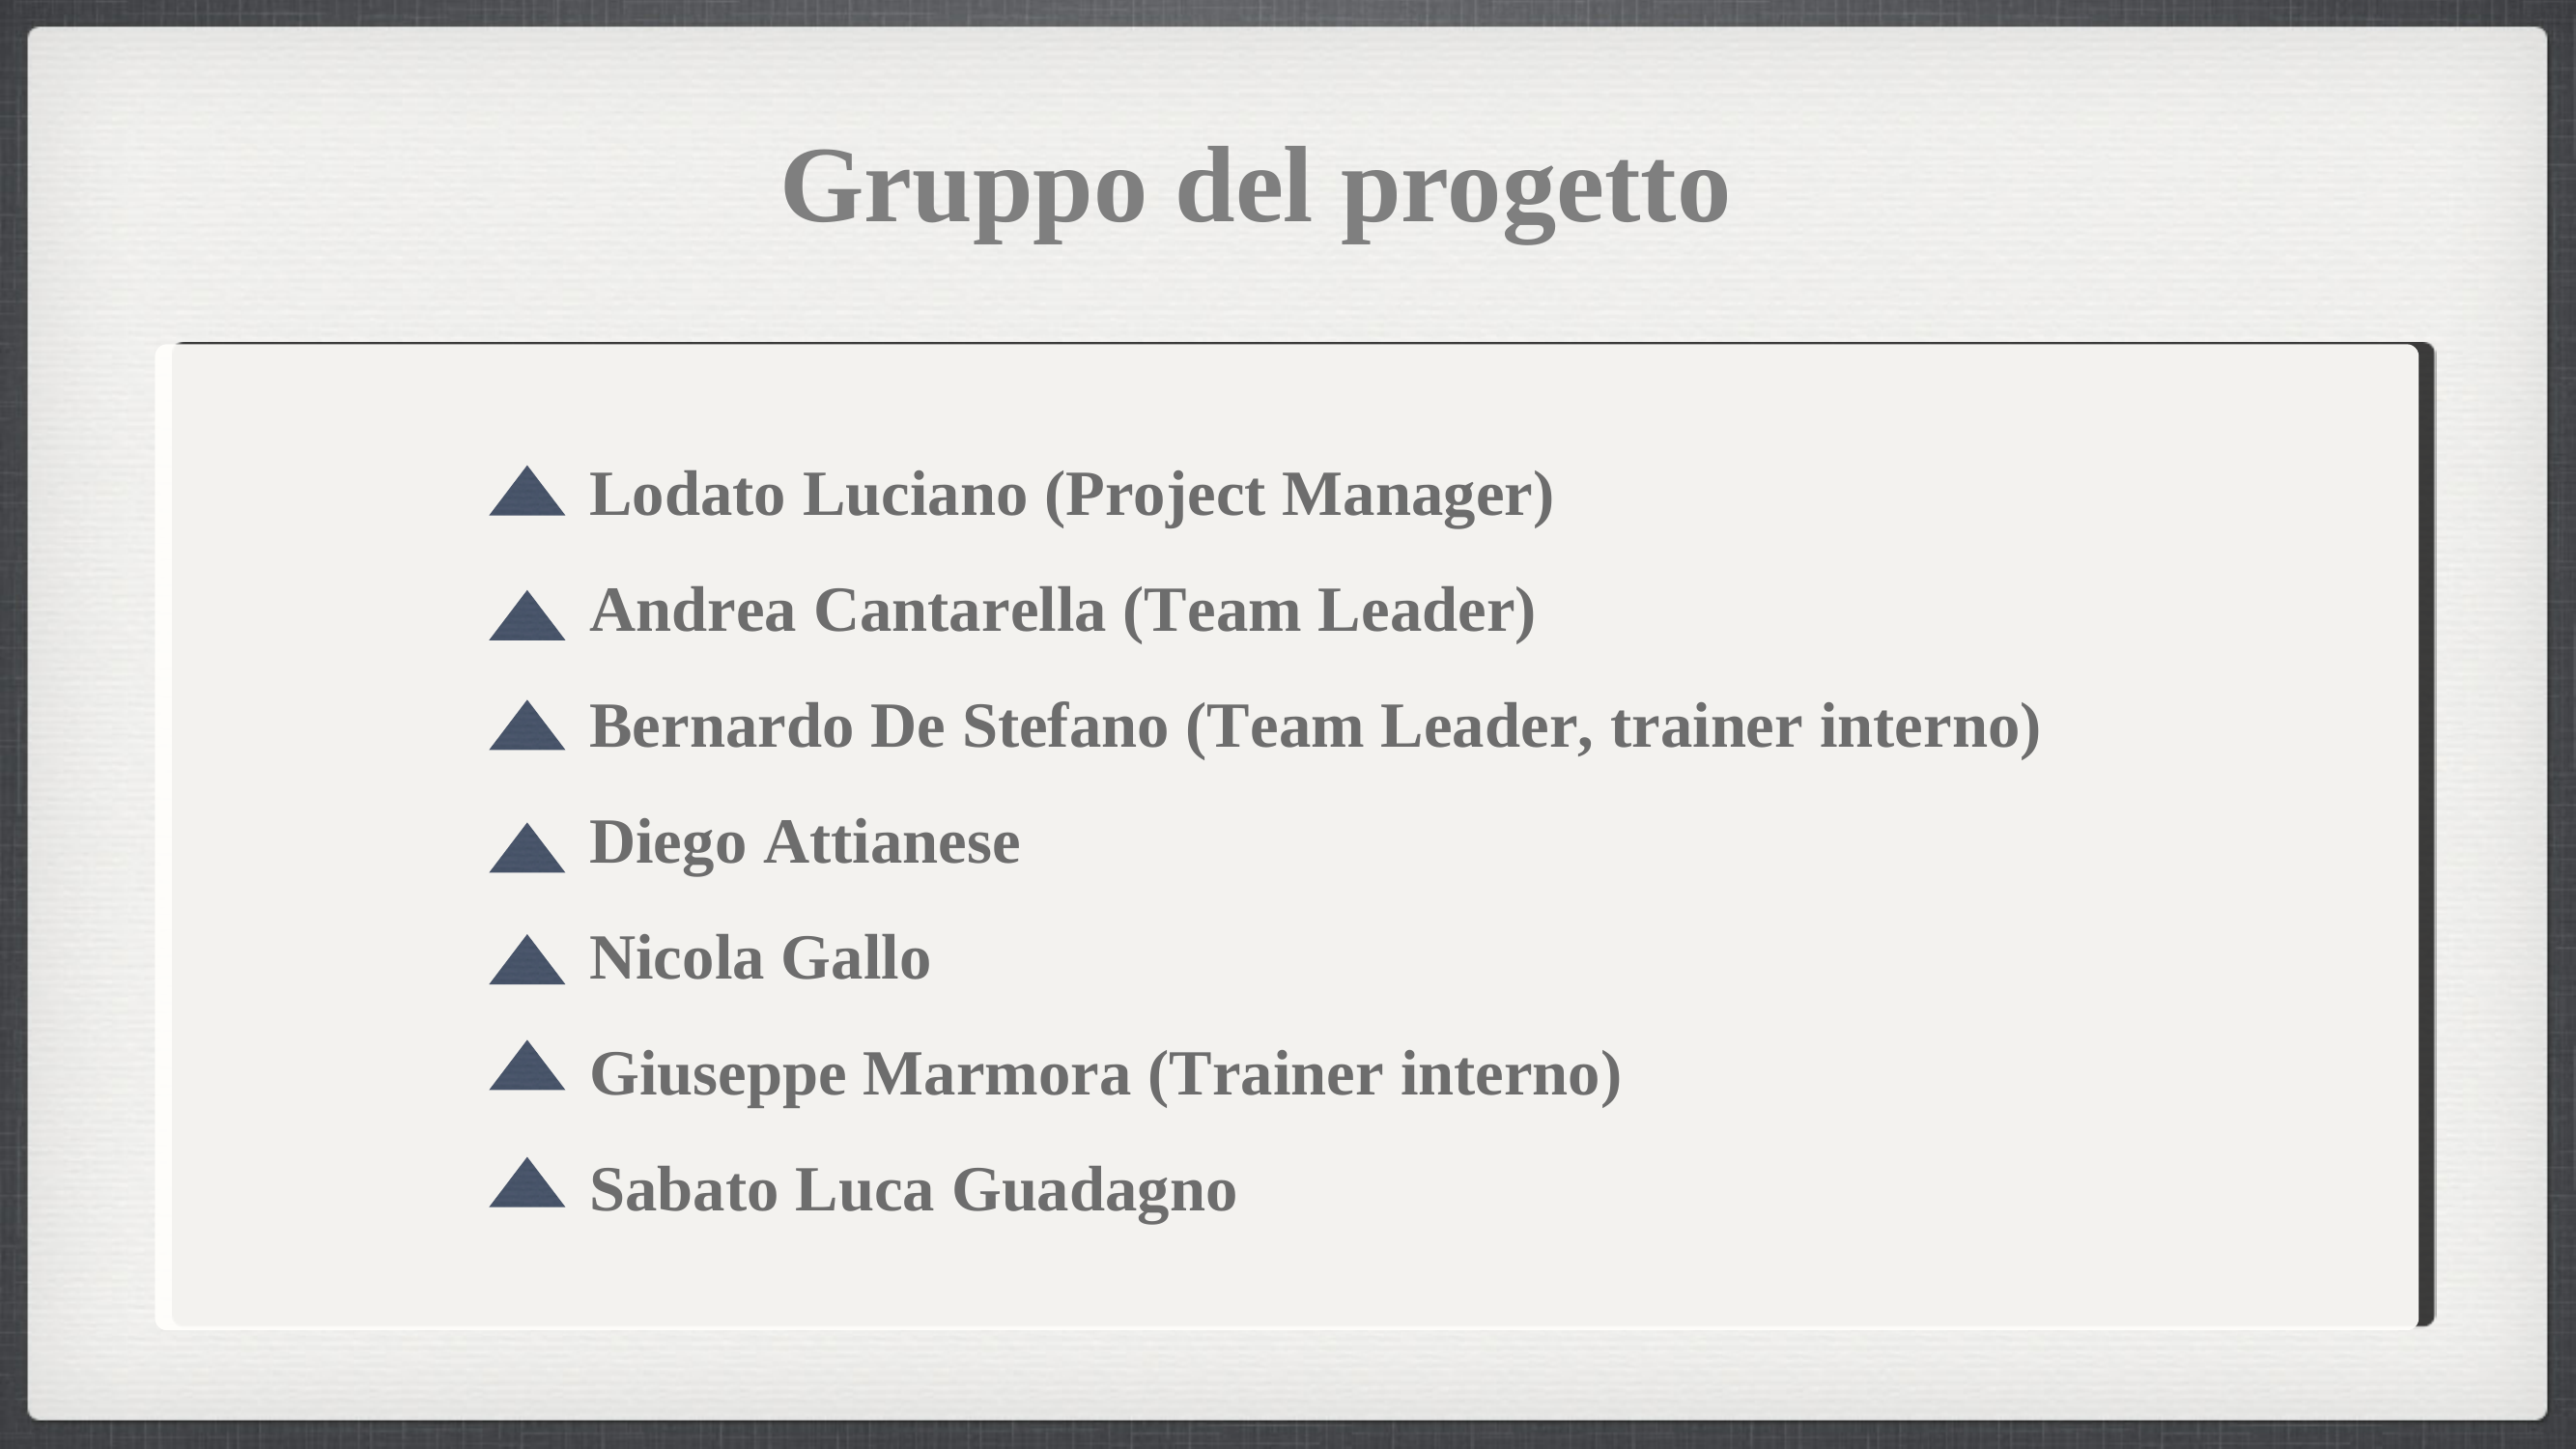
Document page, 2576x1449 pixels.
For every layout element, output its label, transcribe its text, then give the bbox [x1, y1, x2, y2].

text_box [489, 1039, 566, 1091]
text_box [489, 465, 566, 516]
text_box Lodato Luciano (Project Manager) Andrea Cantarella (Team Leader) Bernardo De Stefano (Team Leader, trainer interno) Diego Attianese Nicola Gallo Giuseppe Marmora (Trainer interno) Sabato Luca Guadagno [589, 386, 2182, 1249]
picture [0, 0, 2576, 1449]
title Gruppo del progetto [214, 38, 2359, 334]
text_box [489, 934, 566, 985]
text_box [489, 1156, 566, 1208]
text_box [489, 589, 566, 640]
text_box [489, 822, 566, 873]
text_box [489, 699, 566, 751]
